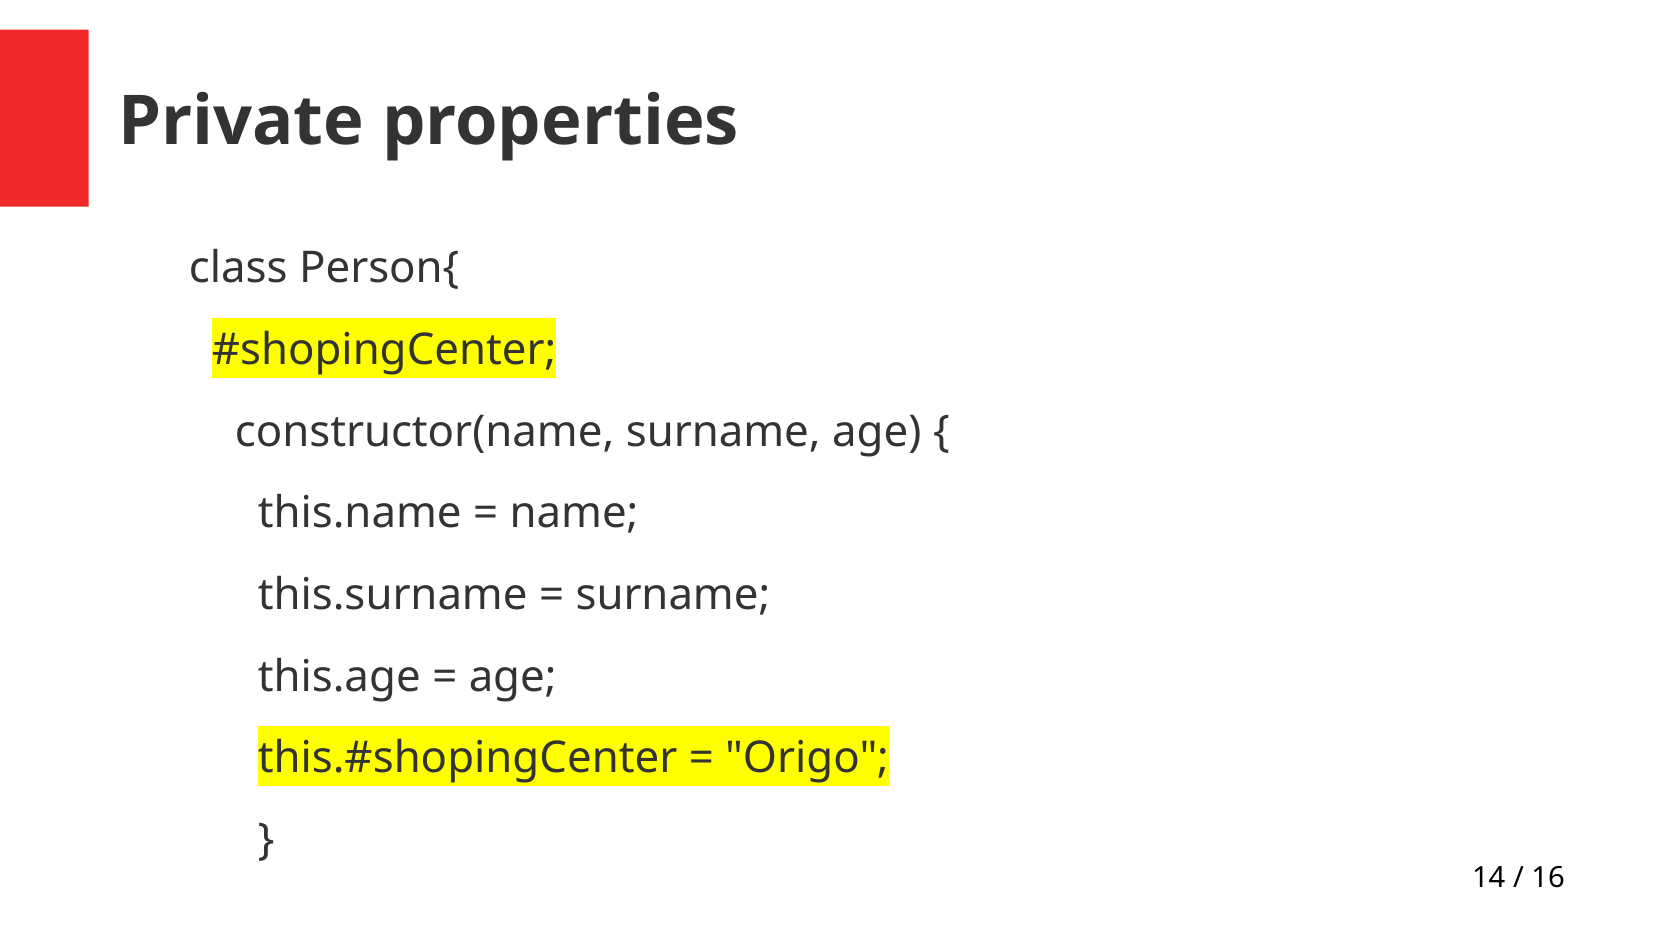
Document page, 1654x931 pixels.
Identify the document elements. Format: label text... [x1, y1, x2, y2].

title Private properties [118, 29, 1595, 207]
list class Person{ #shopingCenter; constructor(name, surname, age) { this.name = name; this.surname = surname; this.age = age; this.#shopingCenter = "Origo"; } [118, 236, 1595, 857]
